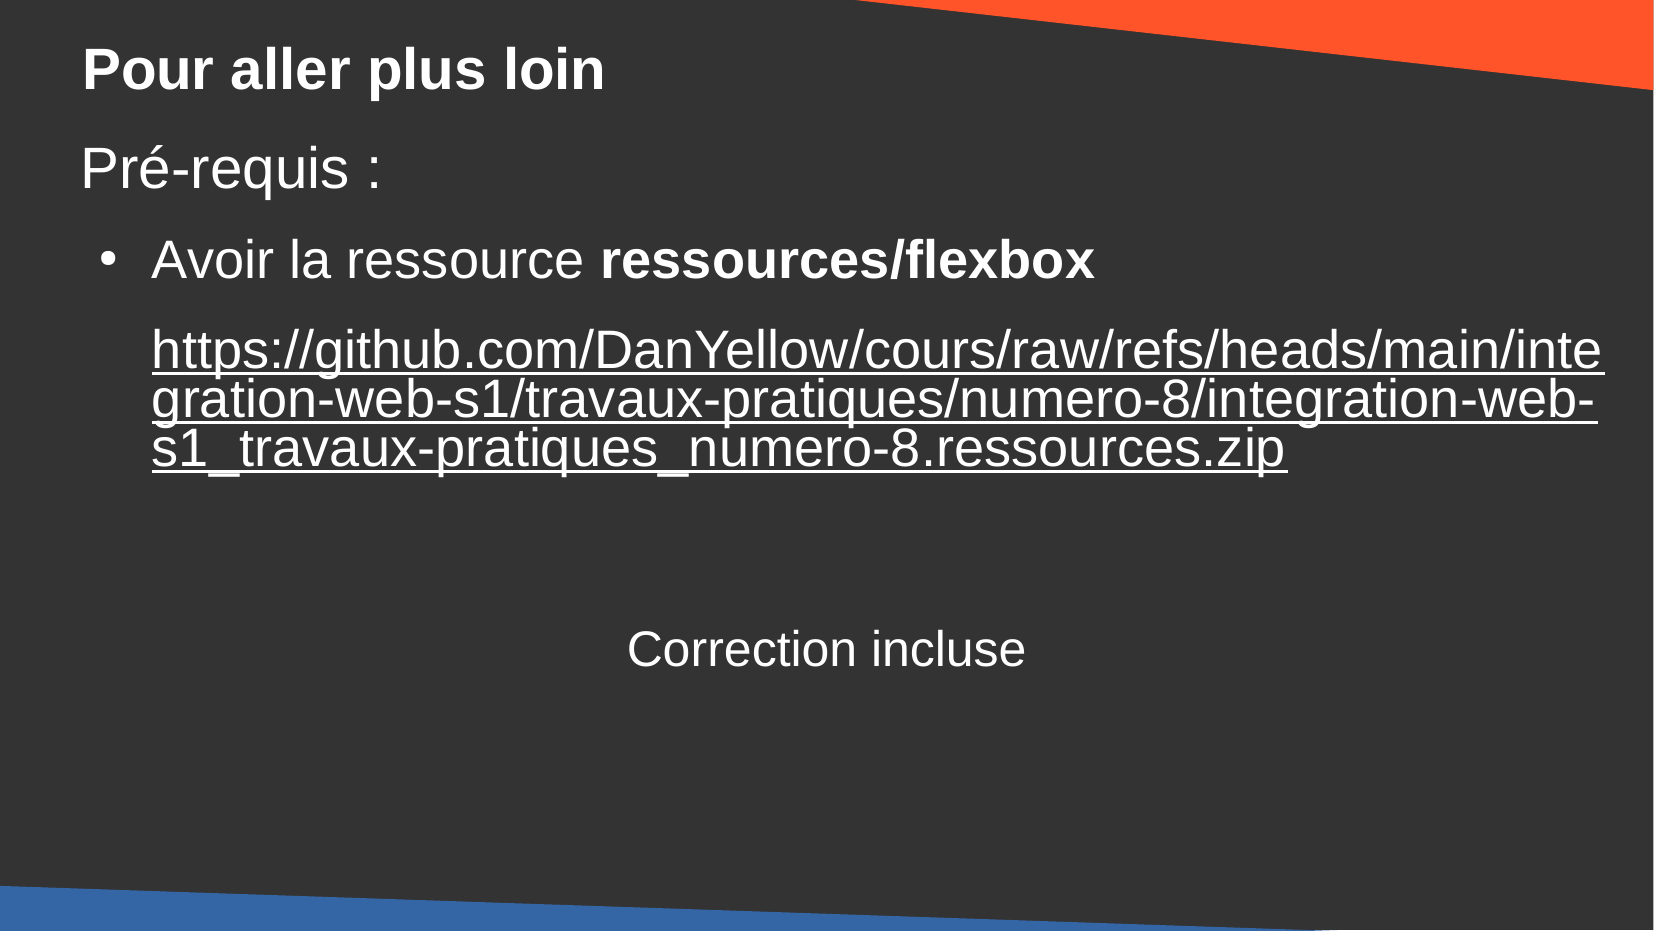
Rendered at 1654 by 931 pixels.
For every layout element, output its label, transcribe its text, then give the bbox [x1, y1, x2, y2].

title Pour aller plus loin [82, 37, 1571, 114]
list Pré-requis : Avoir la ressource ressources/flexbox https://github.com/DanYellow/cours/raw/refs/heads/main/integration-web-s1/travaux-pratiques/numero-8/integration-web-s1_travaux-pratiques_numero-8.ressources.zip [80, 135, 1620, 556]
text_box [855, 0, 1654, 91]
text_box [0, 885, 1337, 931]
text_box Correction incluse [360, 614, 1294, 685]
